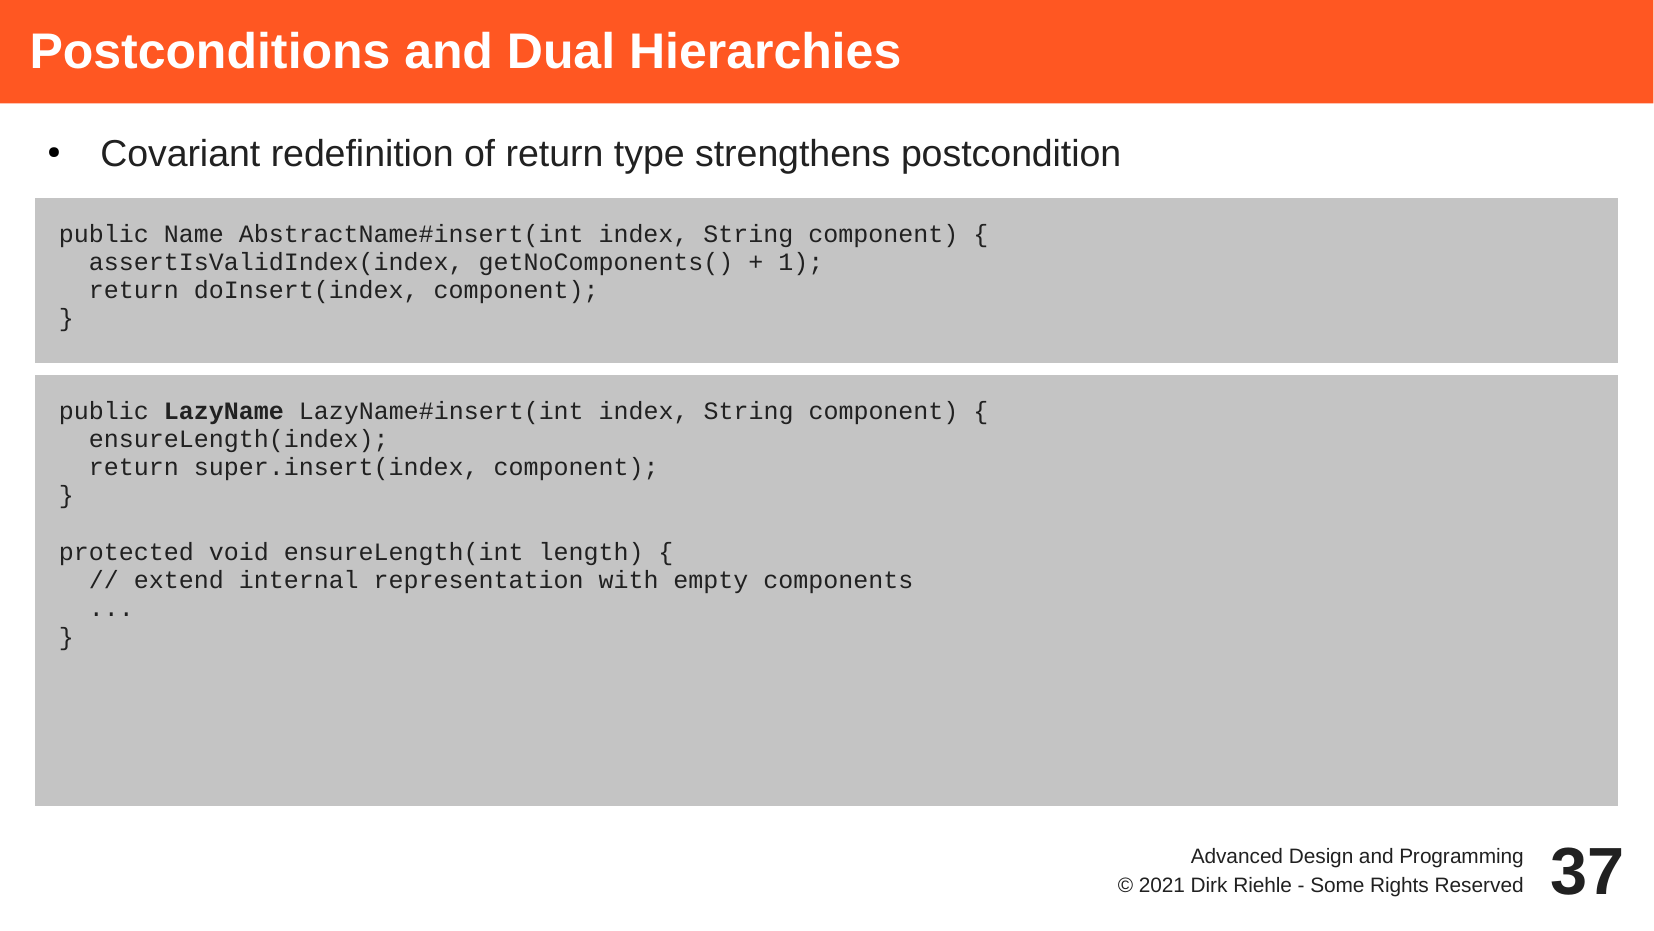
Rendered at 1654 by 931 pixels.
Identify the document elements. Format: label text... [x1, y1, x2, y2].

title Postconditions and Dual Hierarchies [0, 0, 1654, 104]
list Covariant redefinition of return type strengthens postcondition [29, 132, 1625, 186]
list public Name AbstractName#insert(int index, String component) { assertIsValidIndex(index, getNoComponents() + 1); return doInsert(index, component); } [29, 191, 1625, 363]
list public LazyName LazyName#insert(int index, String component) { ensureLength(index); return super.insert(index, component); } protected void ensureLength(int length) { // extend internal representation with empty components ... } [29, 369, 1625, 813]
